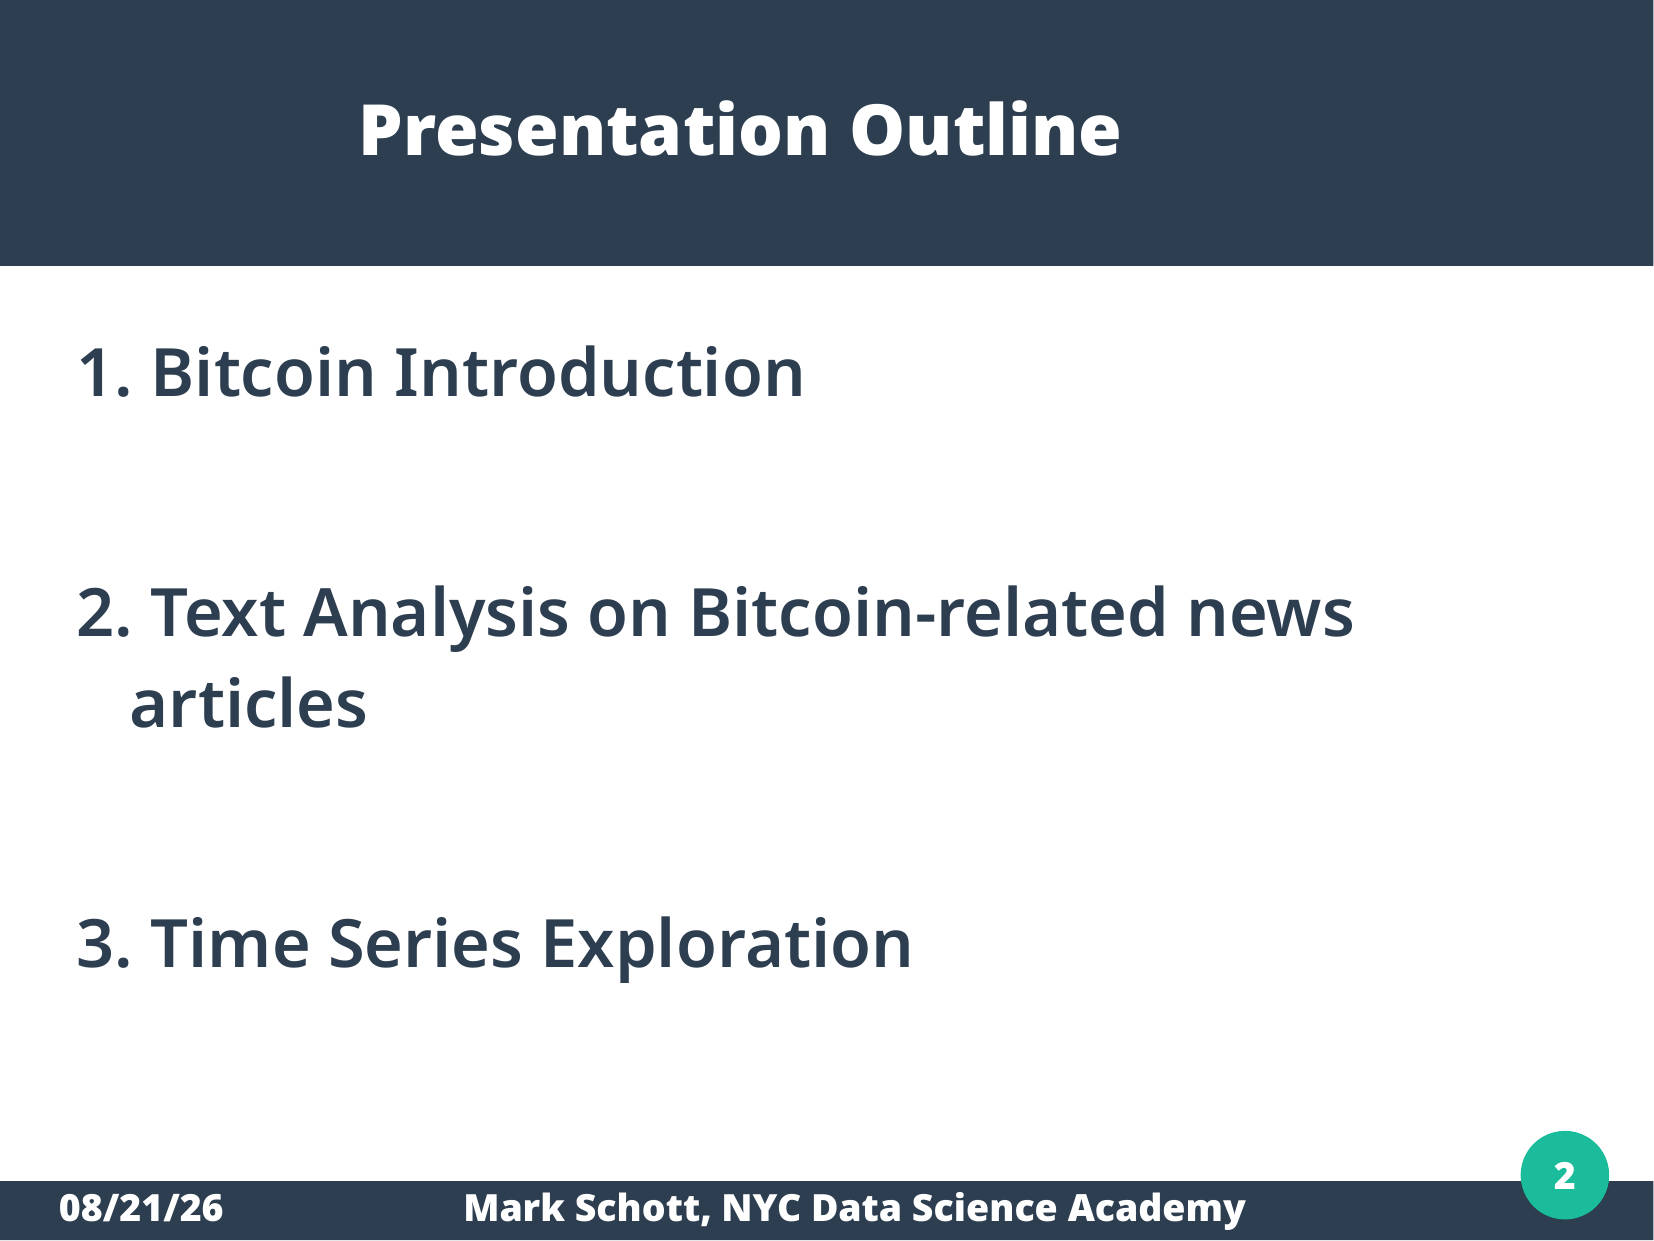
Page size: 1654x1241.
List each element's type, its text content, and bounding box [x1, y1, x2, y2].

list Bitcoin Introduction Text Analysis on Bitcoin-related news articles Time Series Exploration [58, 324, 1595, 1152]
title Presentation Outline [58, 49, 1595, 207]
